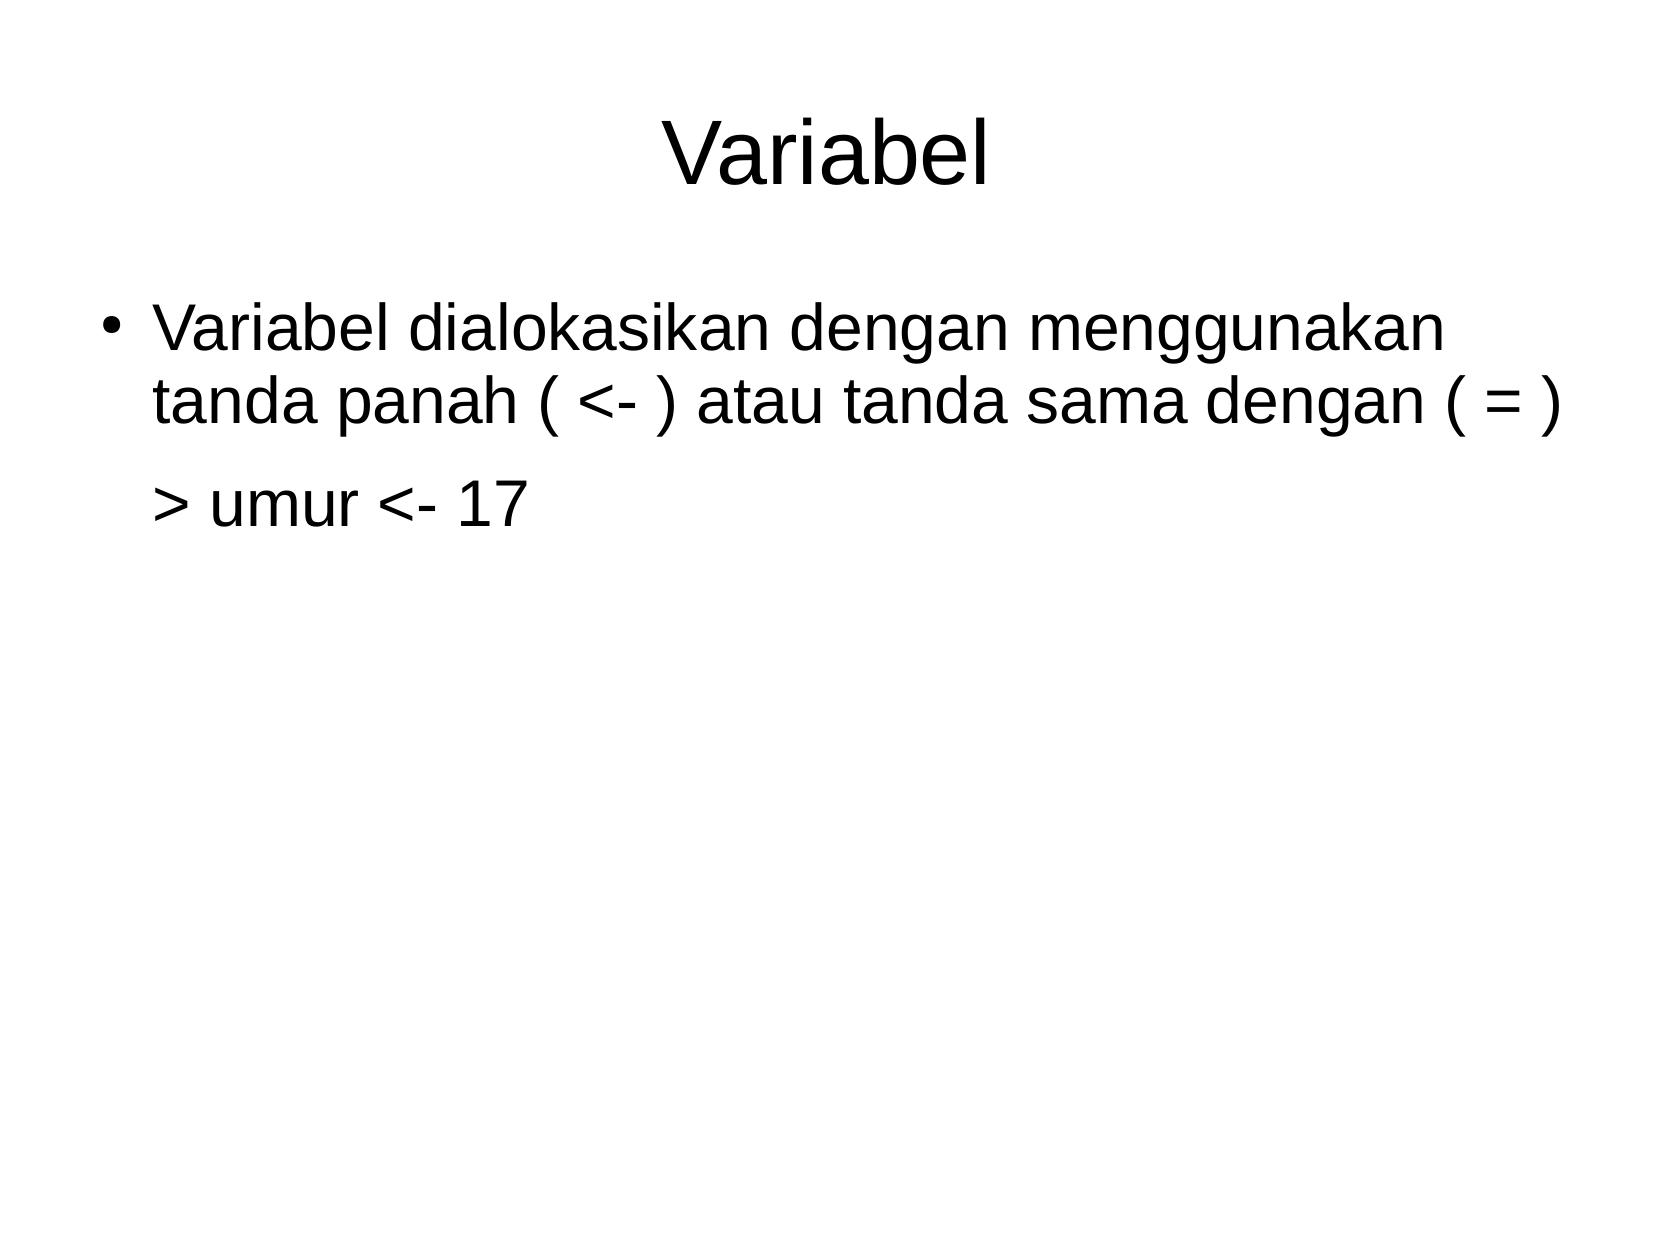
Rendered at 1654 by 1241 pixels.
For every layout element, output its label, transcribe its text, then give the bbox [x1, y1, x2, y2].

title Variabel [82, 49, 1571, 257]
list Variabel dialokasikan dengan menggunakan tanda panah ( <- ) atau tanda sama dengan ( = ) > umur <- 17 [82, 290, 1571, 616]
